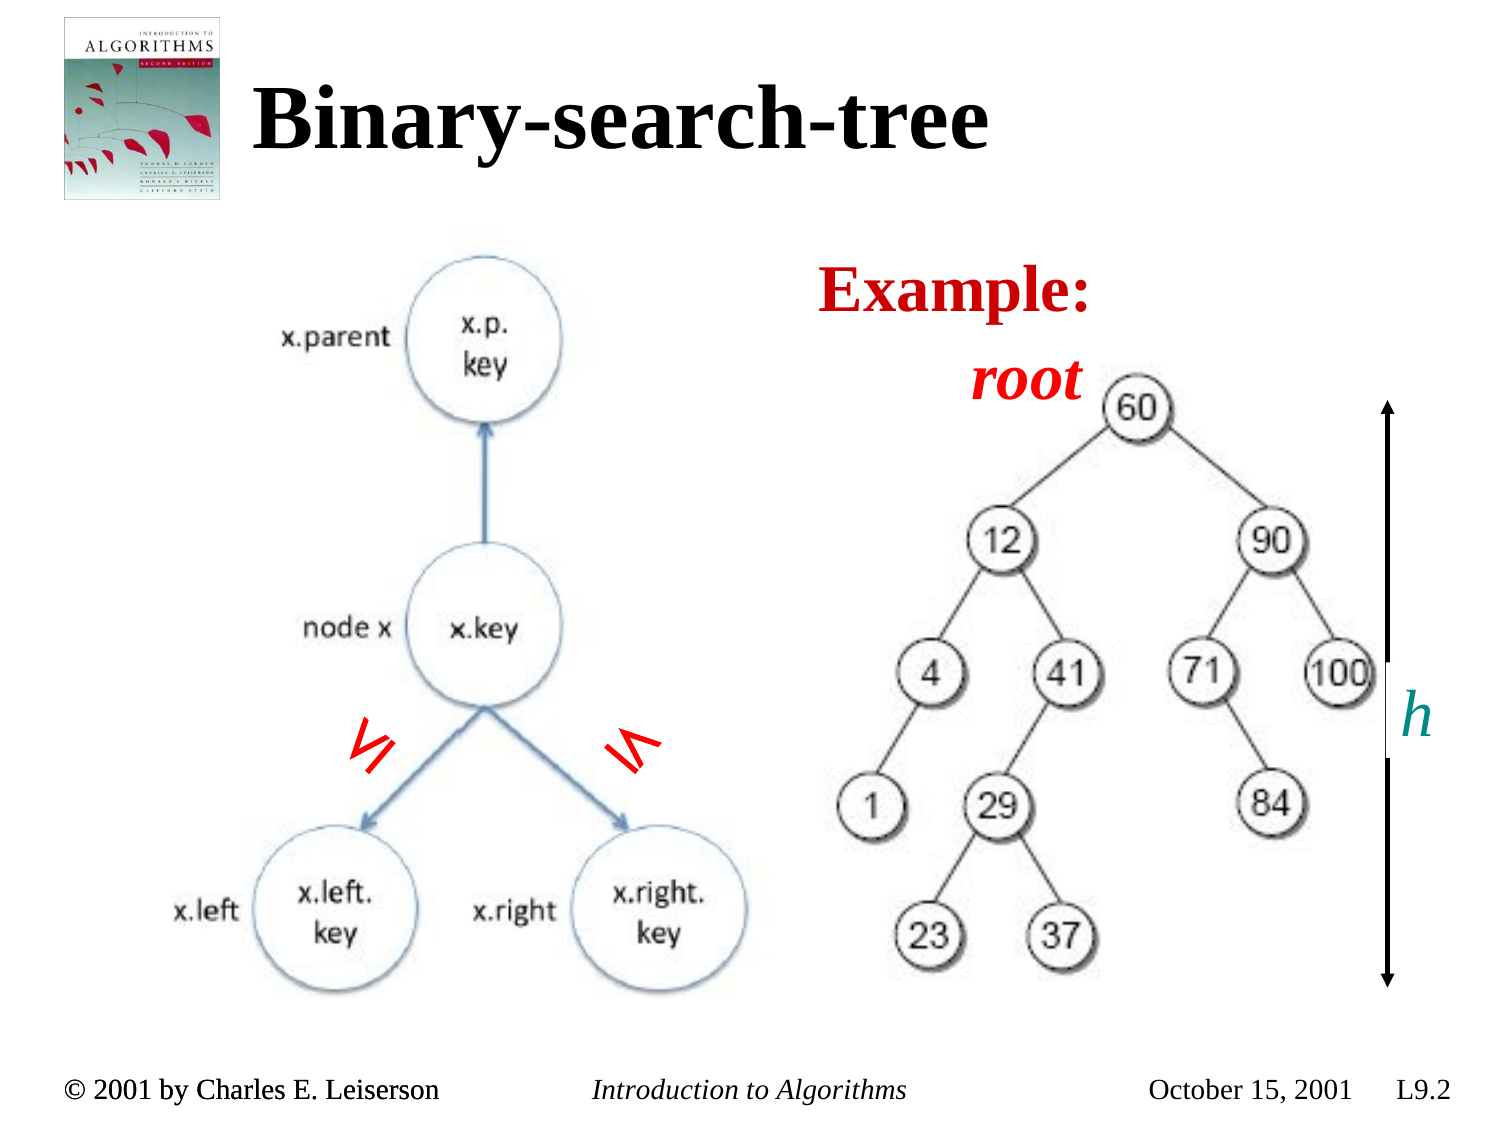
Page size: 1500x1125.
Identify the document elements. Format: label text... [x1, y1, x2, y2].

picture [803, 344, 1401, 1013]
text_box Example: [999, 283, 1010, 308]
text_box Example: [803, 237, 1109, 333]
picture [64, 17, 220, 200]
text_box October 15, 2001 L9.<number> [1025, 1062, 1467, 1113]
text_box  [298, 678, 425, 804]
text_box Introduction to Algorithms [577, 1062, 923, 1113]
text_box root [956, 324, 1098, 421]
text_box Binary-search-tree [237, 24, 1476, 213]
text_box  [575, 676, 701, 804]
text_box h [1385, 662, 1450, 758]
picture [138, 226, 775, 1026]
